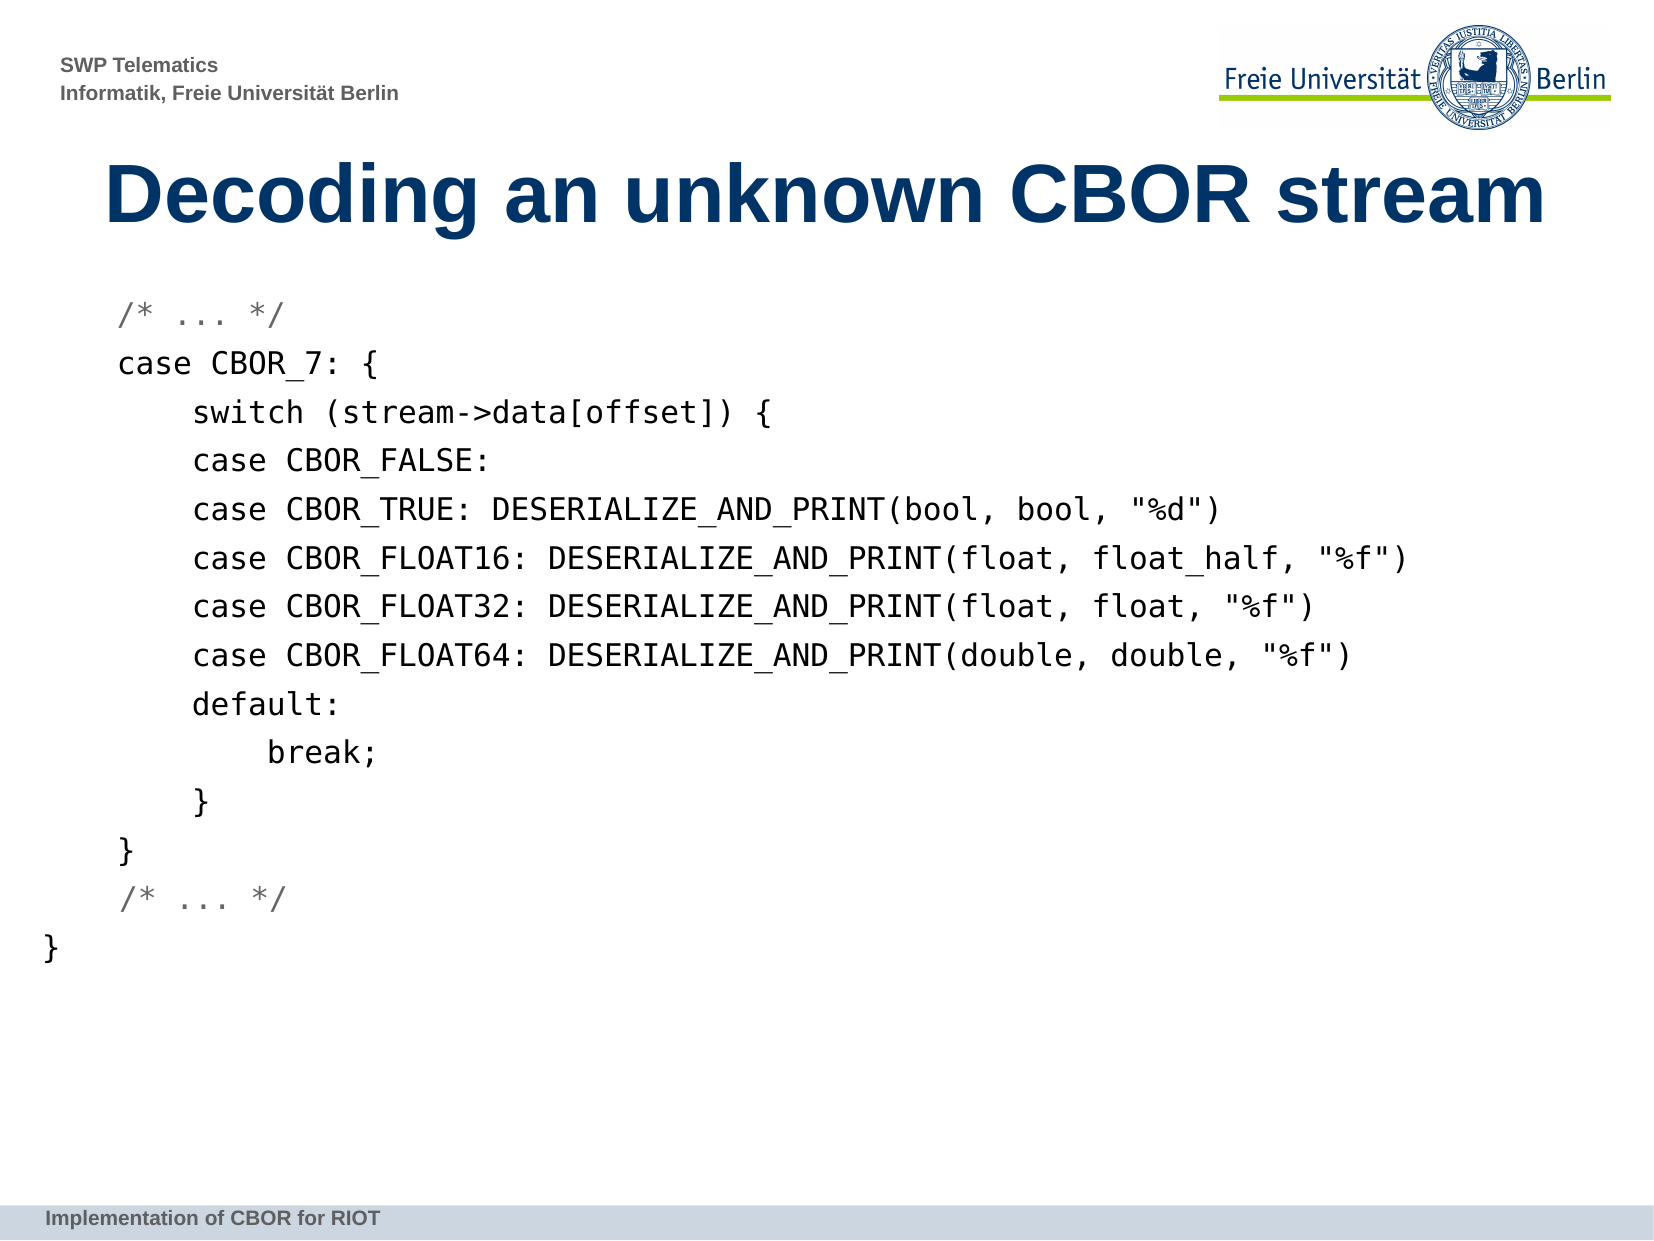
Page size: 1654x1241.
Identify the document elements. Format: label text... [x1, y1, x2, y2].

picture [1219, 25, 1611, 130]
list /* ... */ case CBOR_7: { switch (stream->data[offset]) { case CBOR_FALSE: case CBOR_TRUE: DESERIALIZE_AND_PRINT(bool, bool, "%d") case CBOR_FLOAT16: DESERIALIZE_AND_PRINT(float, float_half, "%f") case CBOR_FLOAT32: DESERIALIZE_AND_PRINT(float, float, "%f") case CBOR_FLOAT64: DESERIALIZE_AND_PRINT(double, double, "%f") default: break; } } /* ... */ } [41, 296, 1606, 1016]
title Decoding an unknown CBOR stream [45, 147, 1609, 260]
